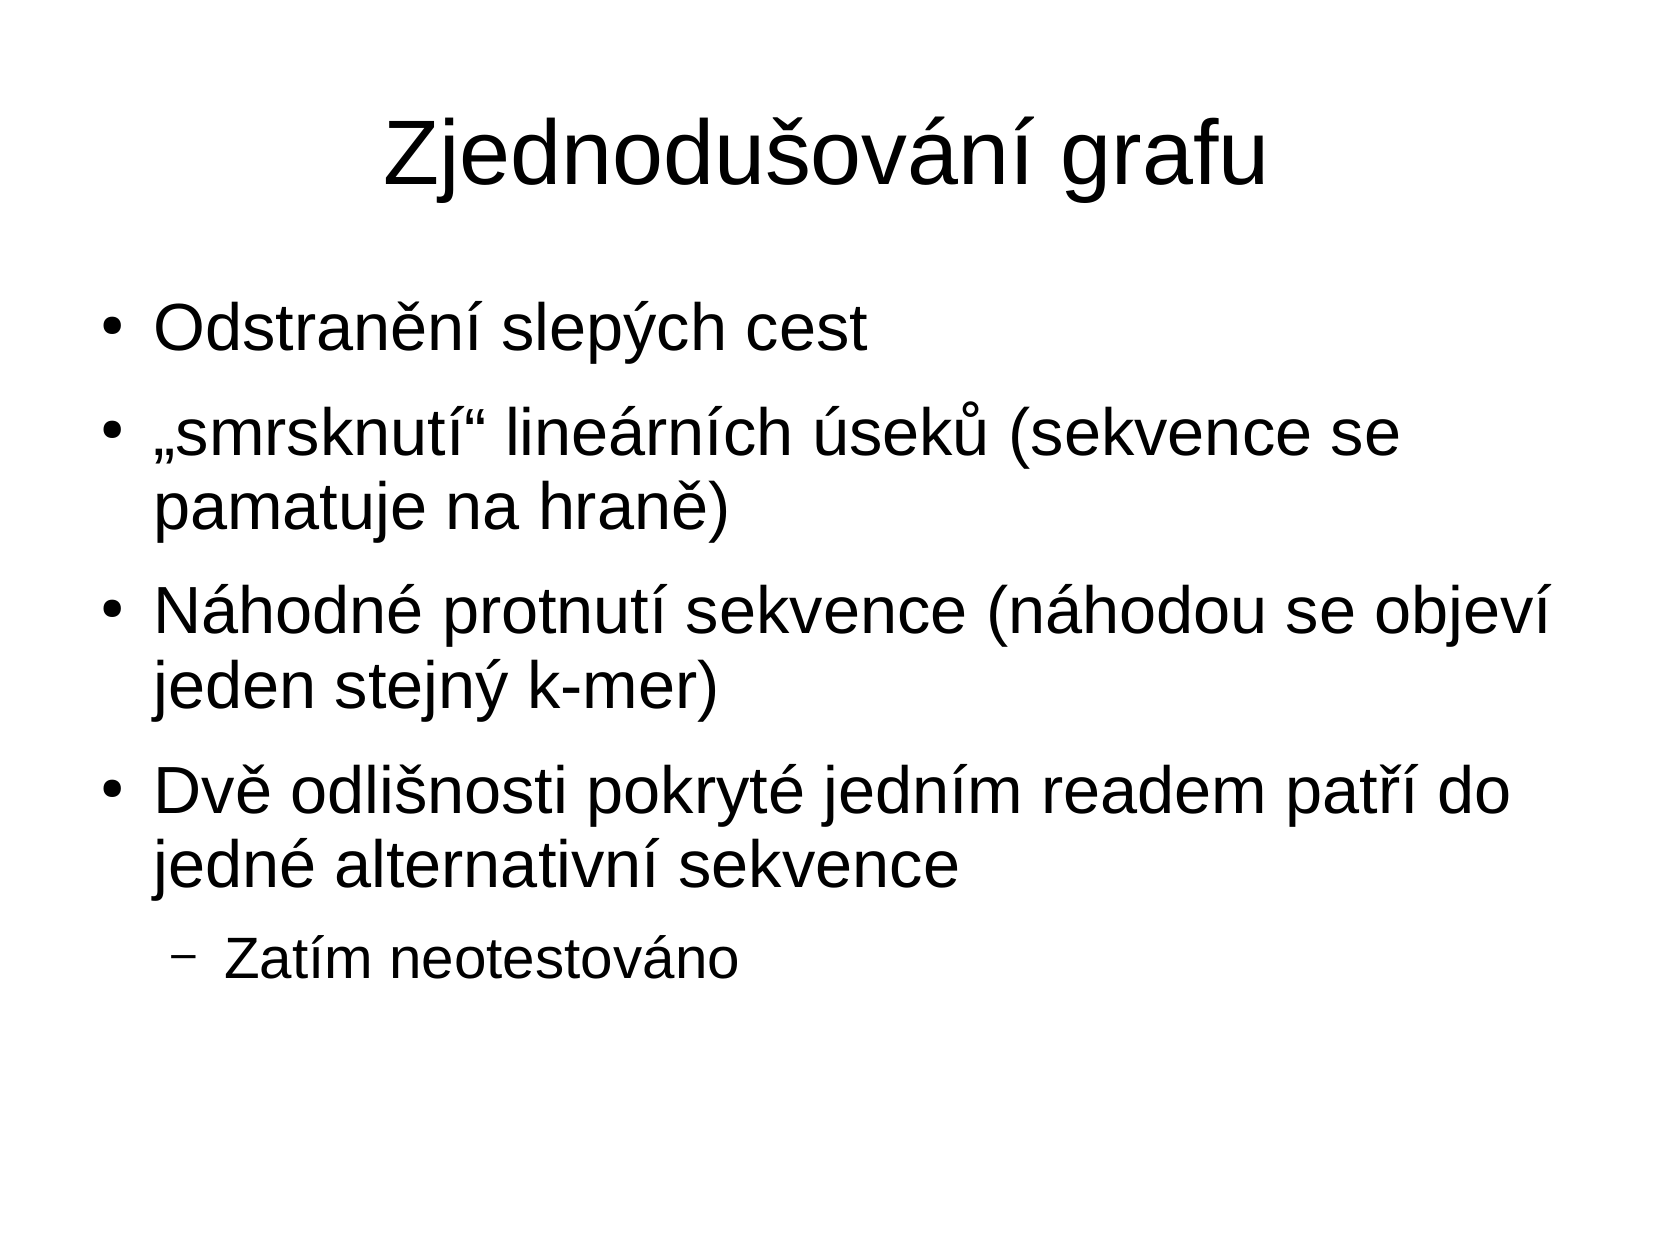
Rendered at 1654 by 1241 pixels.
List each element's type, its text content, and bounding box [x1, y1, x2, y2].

title Zjednodušování grafu [82, 49, 1571, 257]
list Odstranění slepých cest „smrsknutí“ lineárních úseků (sekvence se pamatuje na hraně) Náhodné protnutí sekvence (náhodou se objeví jeden stejný k-mer) Dvě odlišnosti pokryté jedním readem patří do jedné alternativní sekvence Zatím neotestováno [82, 290, 1571, 1010]
